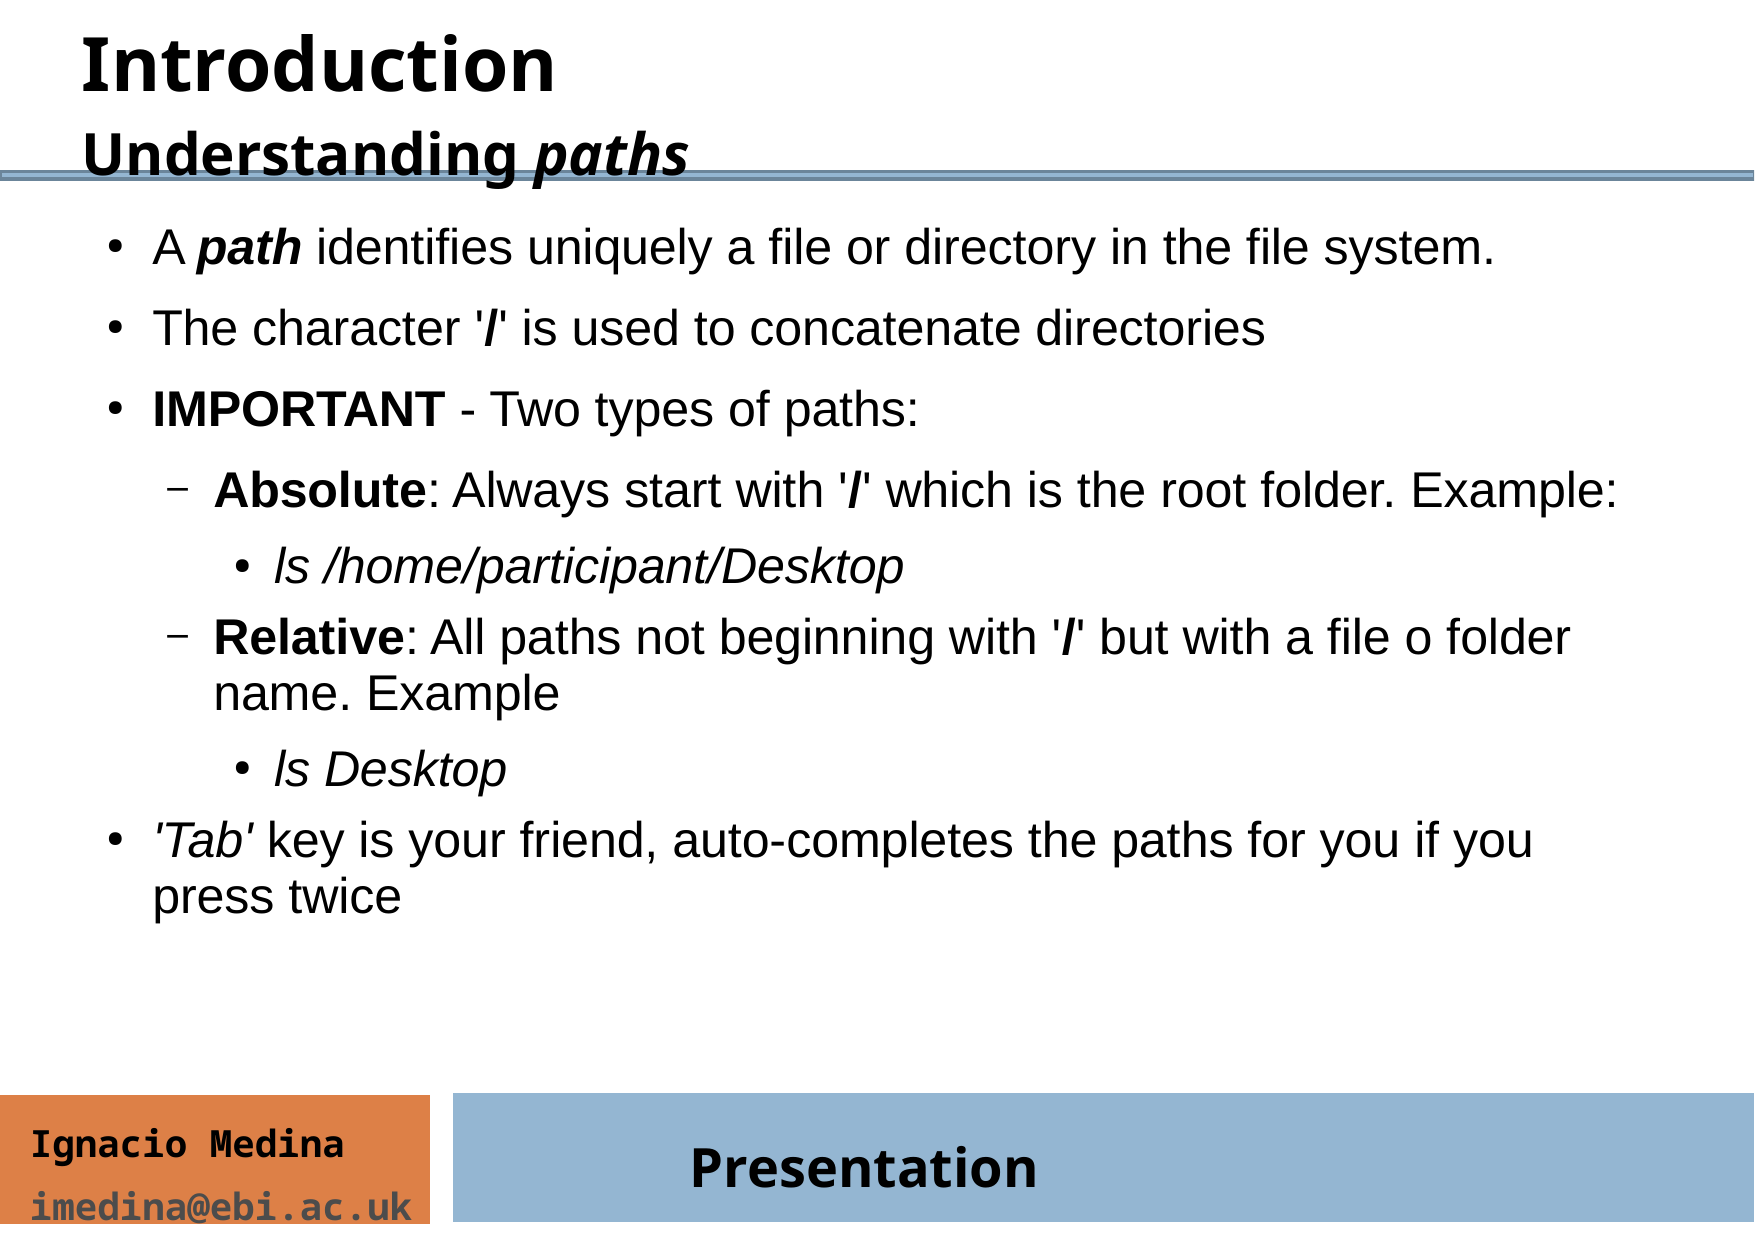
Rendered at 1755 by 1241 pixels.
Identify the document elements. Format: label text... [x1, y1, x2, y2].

text_box [0, 171, 506, 179]
text_box [543, 171, 1754, 179]
text_box Introduction Understanding paths [67, 3, 1688, 174]
text_box Ignacio Medina imedina@ebi.ac.uk [15, 1110, 436, 1224]
list A path identifies uniquely a file or directory in the file system. The character '/' is used to concatenate directories IMPORTANT - Two types of paths: Absolute: Always start with '/' which is the root folder. Example: ls /home/participant/Desktop Relative: All paths not beginning with '/' but with a file o folder name. Example ls Desktop 'Tab' key is your friend, auto-completes the paths for you if you press twice [91, 219, 1636, 939]
text_box [514, 174, 535, 179]
text_box Presentation [675, 1122, 1726, 1201]
